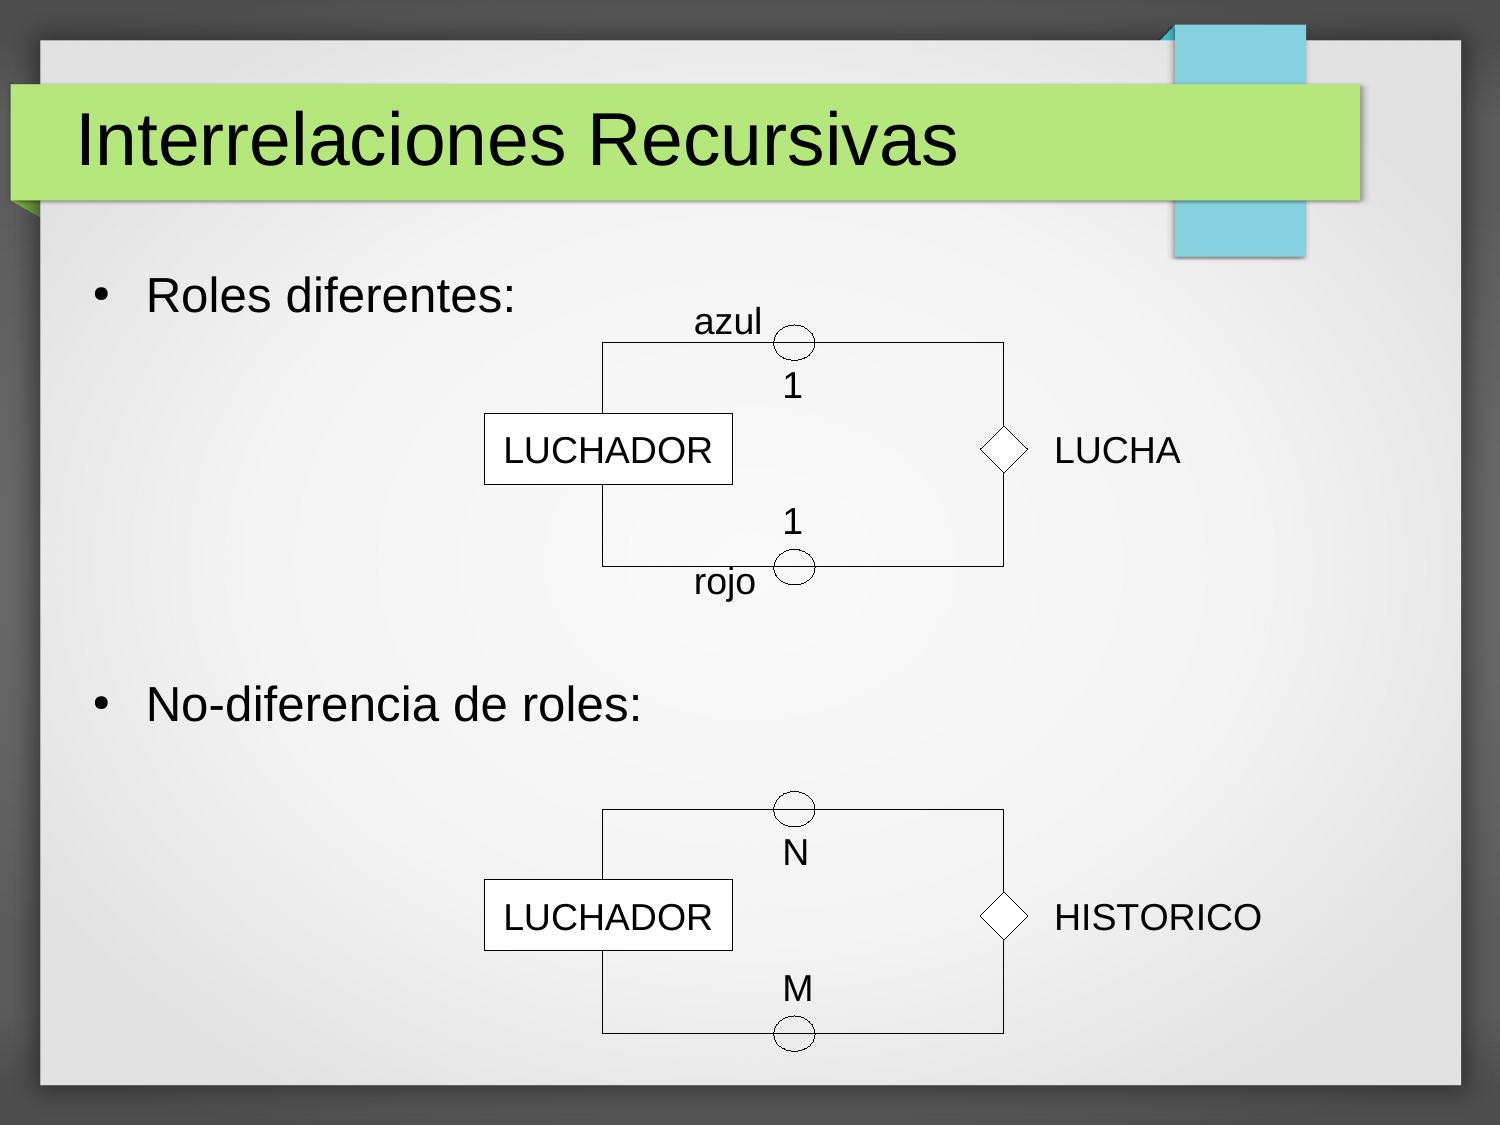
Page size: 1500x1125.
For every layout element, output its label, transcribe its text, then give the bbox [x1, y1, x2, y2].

text_box azul [679, 289, 779, 350]
text_box 1 [767, 489, 819, 550]
text_box [602, 791, 1028, 1052]
text_box 1 [767, 353, 819, 414]
text_box rojo [679, 549, 774, 610]
text_box LUCHADOR [484, 879, 733, 951]
text_box M [767, 956, 832, 1016]
text_box HISTORICO [1039, 885, 1278, 945]
title Interrelaciones Recursivas [75, 85, 1147, 193]
text_box LUCHADOR [484, 413, 733, 485]
text_box [602, 324, 1028, 585]
picture [0, 0, 1500, 1125]
text_box LUCHA [1039, 418, 1200, 479]
list Roles diferentes: No-diferencia de roles: [75, 267, 1426, 921]
text_box N [767, 820, 828, 881]
